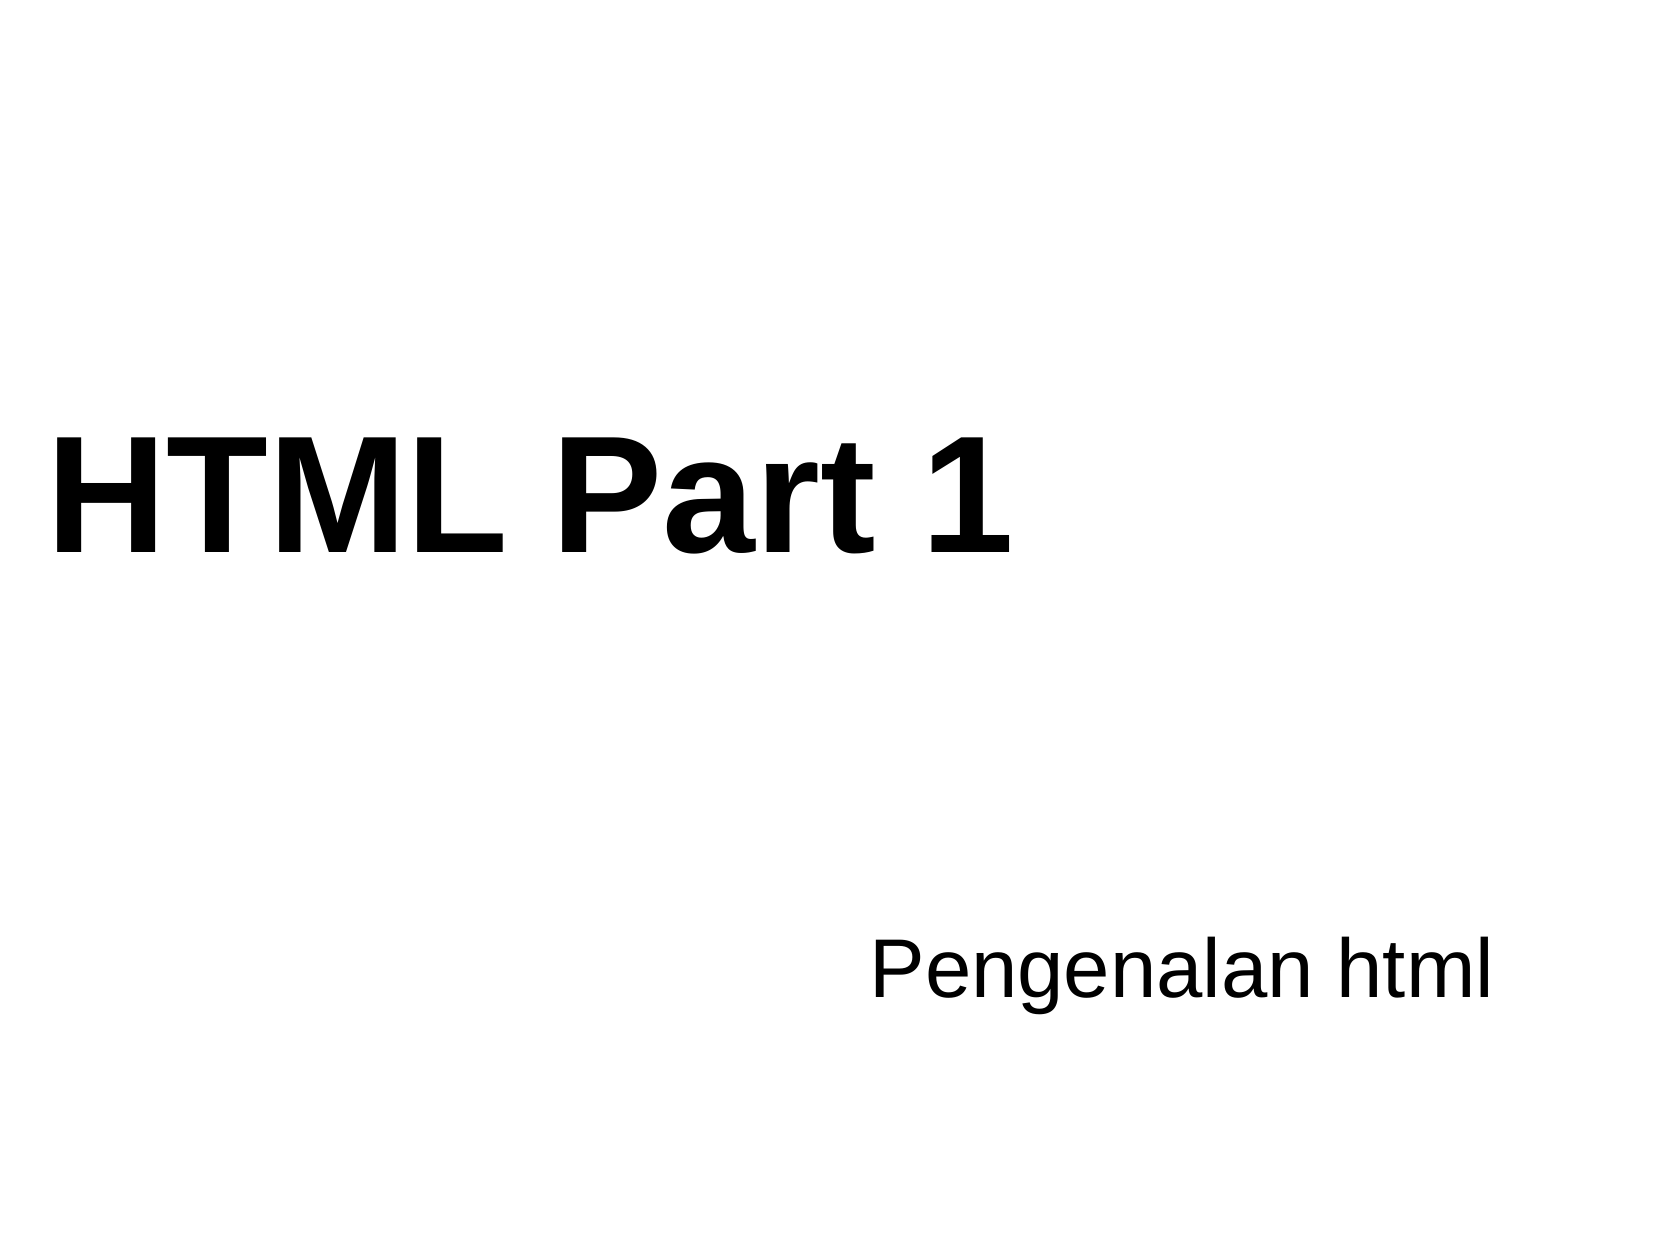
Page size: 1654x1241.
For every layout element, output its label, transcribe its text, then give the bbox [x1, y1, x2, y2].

subtitle HTML Part 1 [0, 135, 1276, 855]
text_box Pengenalan html [855, 915, 1510, 1023]
